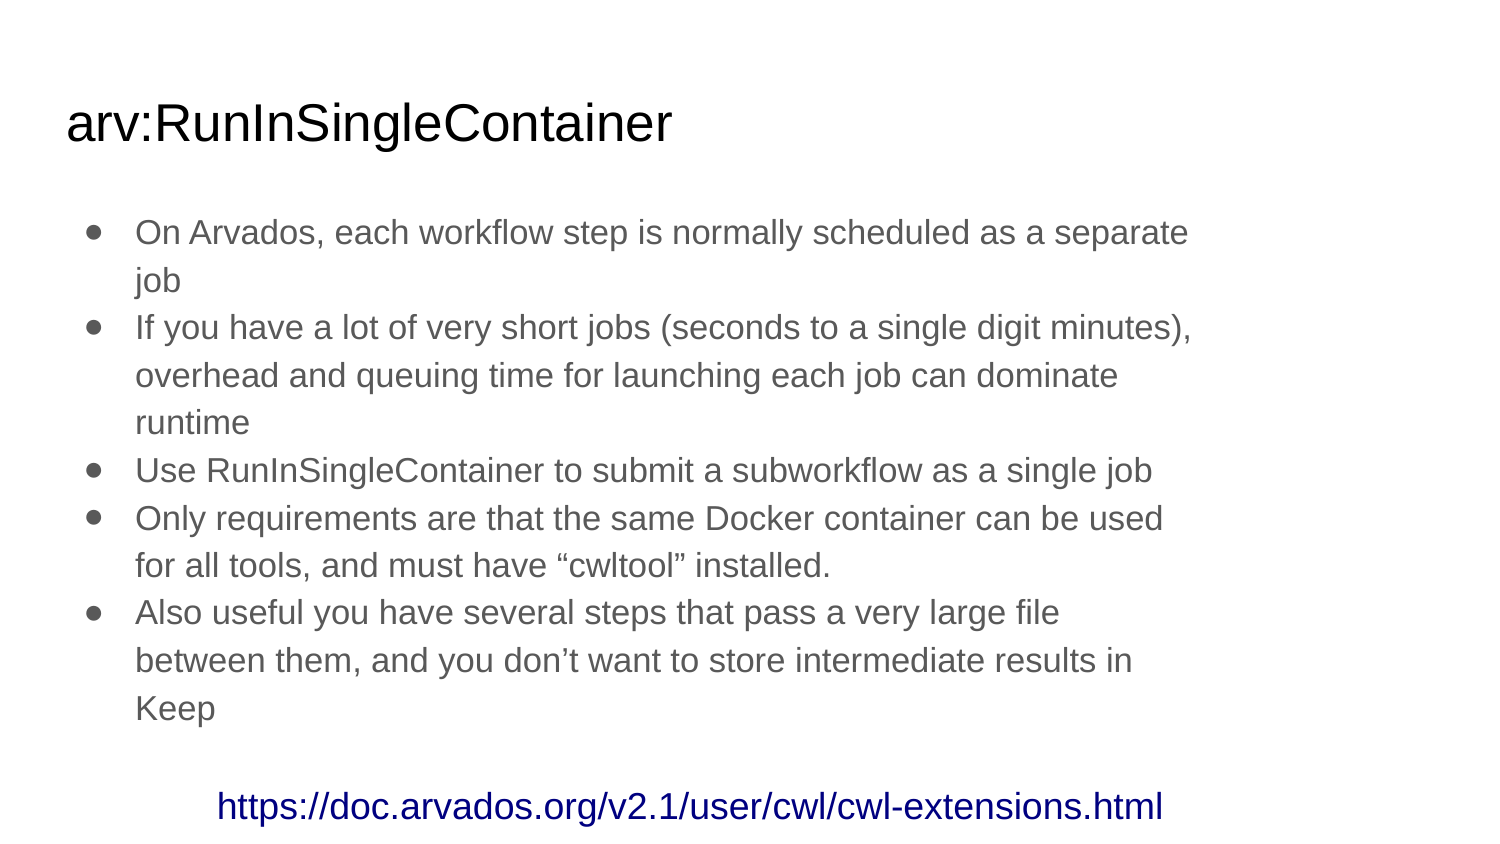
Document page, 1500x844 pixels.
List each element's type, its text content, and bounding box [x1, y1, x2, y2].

list On Arvados, each workflow step is normally scheduled as a separate job If you have a lot of very short jobs (seconds to a single digit minutes), overhead and queuing time for launching each job can dominate runtime Use RunInSingleContainer to submit a subworkflow as a single job Only requirements are that the same Docker container can be used for all tools, and must have “cwltool” installed. Also useful you have several steps that pass a very large file between them, and you don’t want to store intermediate results in Keep [51, 189, 1208, 750]
title arv:RunInSingleContainer [51, 72, 1449, 167]
text_box https://doc.arvados.org/v2.1/user/cwl/cwl-extensions.html [201, 767, 1378, 843]
